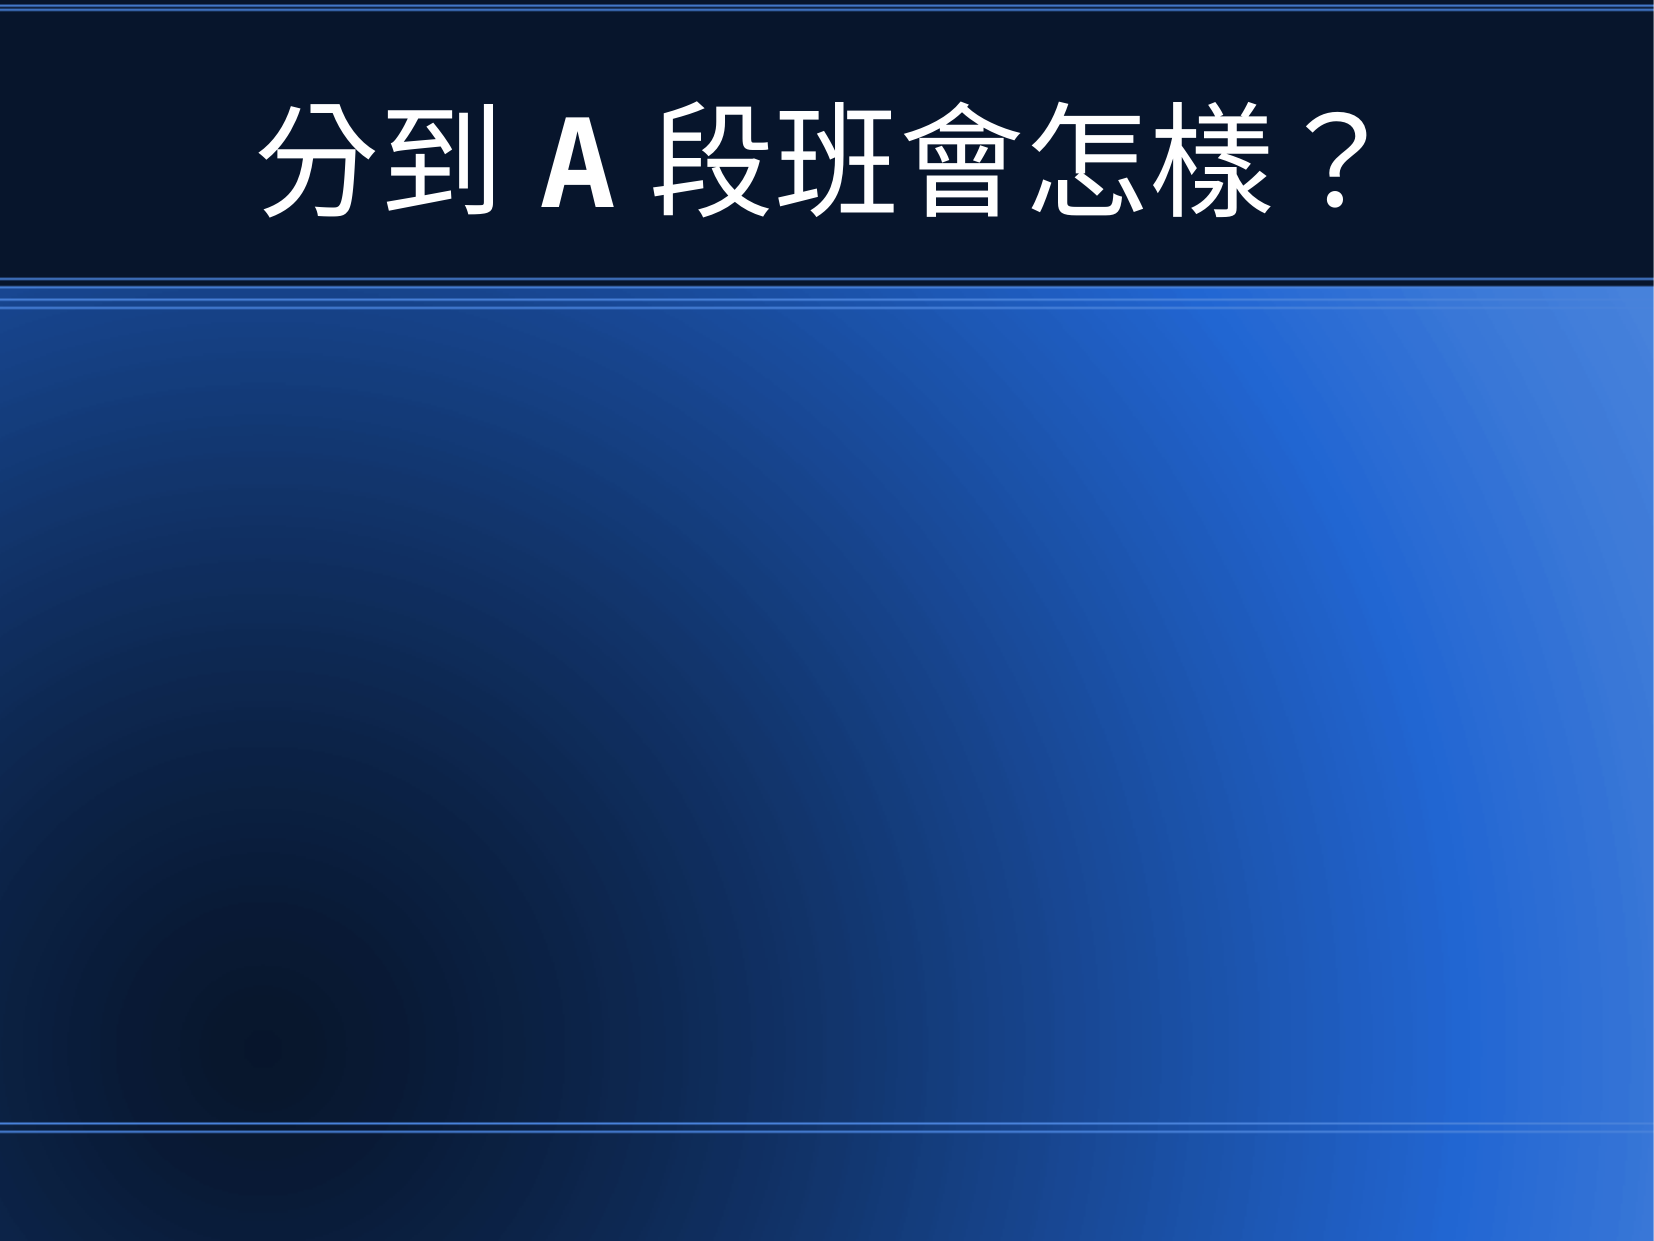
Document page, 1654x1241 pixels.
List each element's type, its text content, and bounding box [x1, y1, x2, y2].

picture [0, 0, 1654, 1241]
title 分到A段班會怎樣？ [82, 49, 1571, 257]
